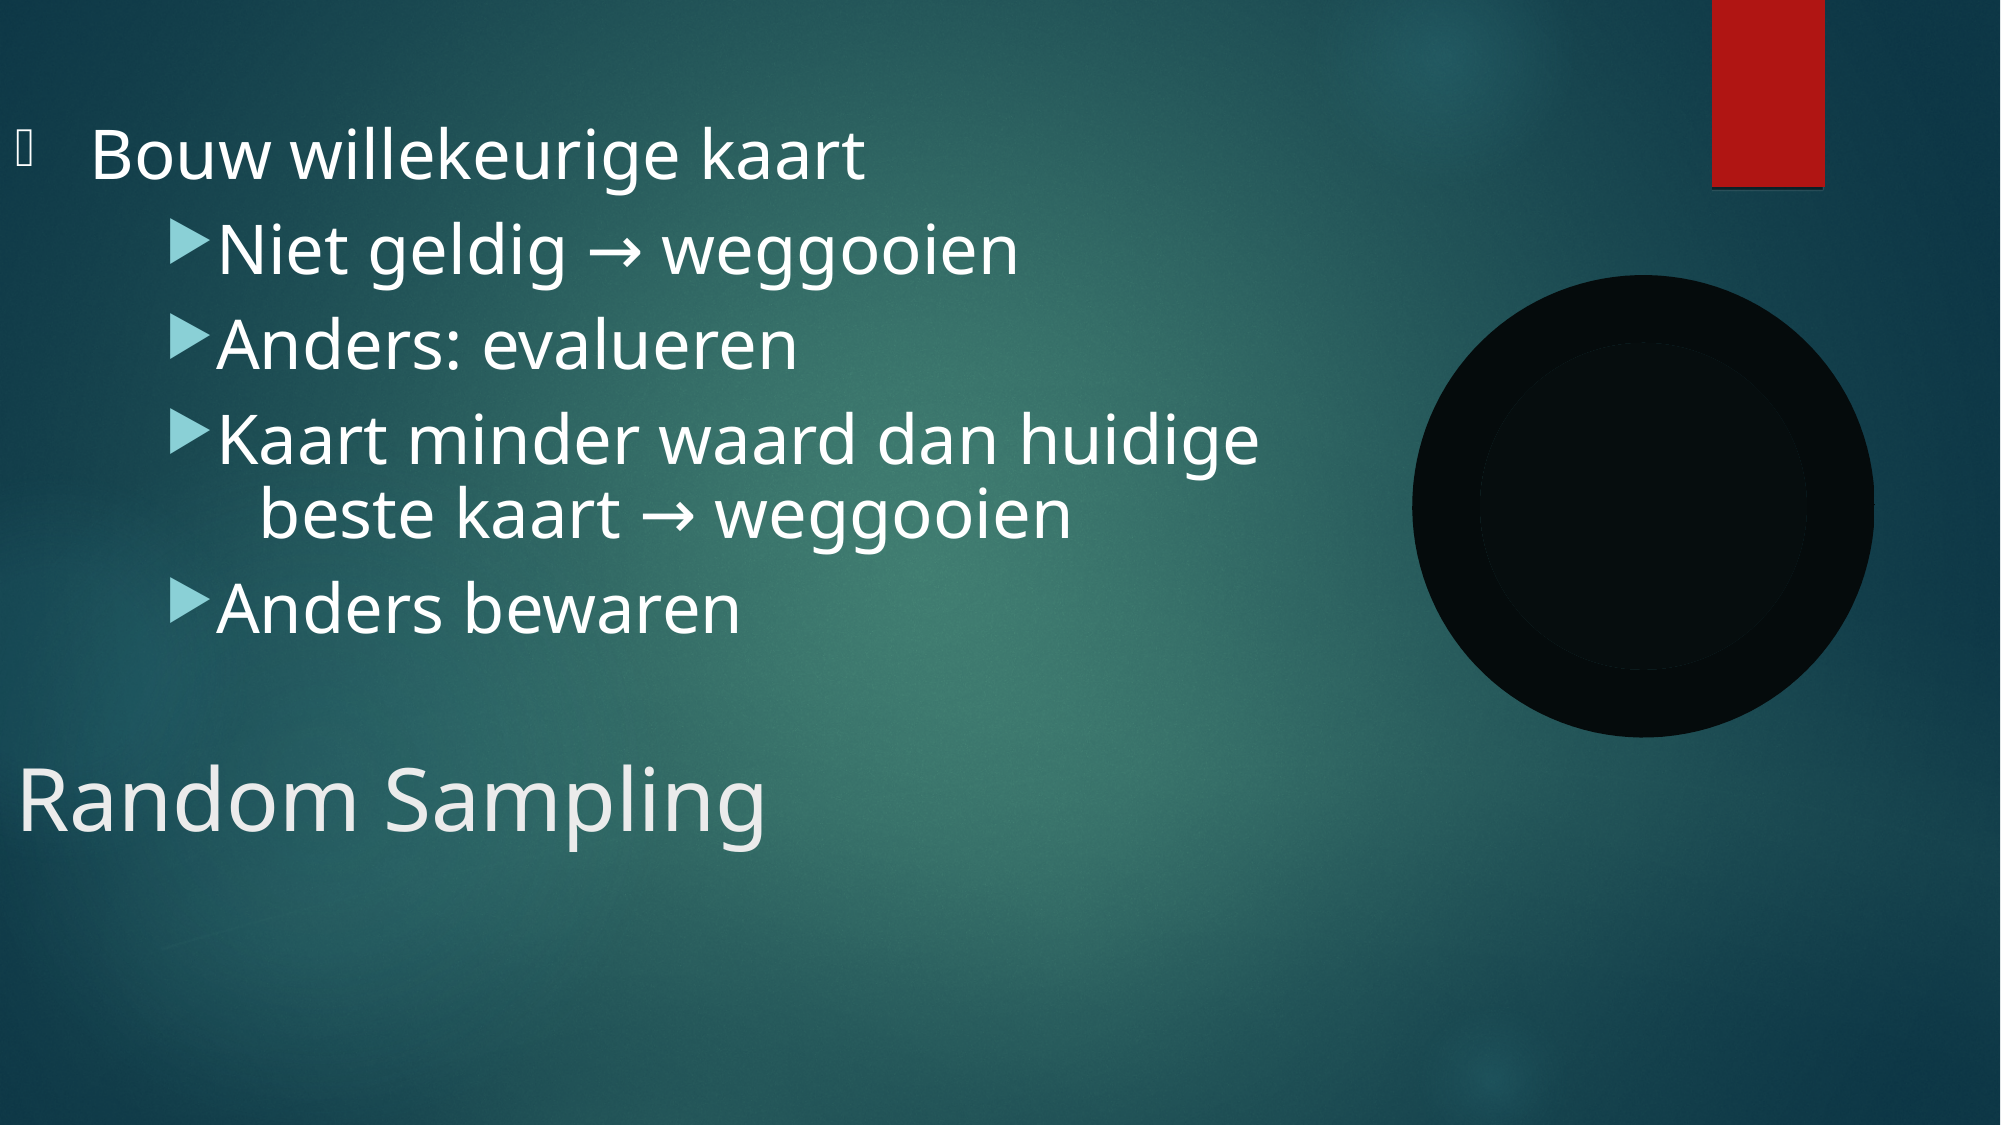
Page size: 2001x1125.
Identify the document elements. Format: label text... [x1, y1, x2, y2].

title Random Sampling [0, 736, 1401, 984]
list Bouw willekeurige kaart Niet geldig → weggooien Anders: evalueren Kaart minder waard dan huidige beste kaart → weggooien Anders bewaren [0, 112, 1401, 706]
